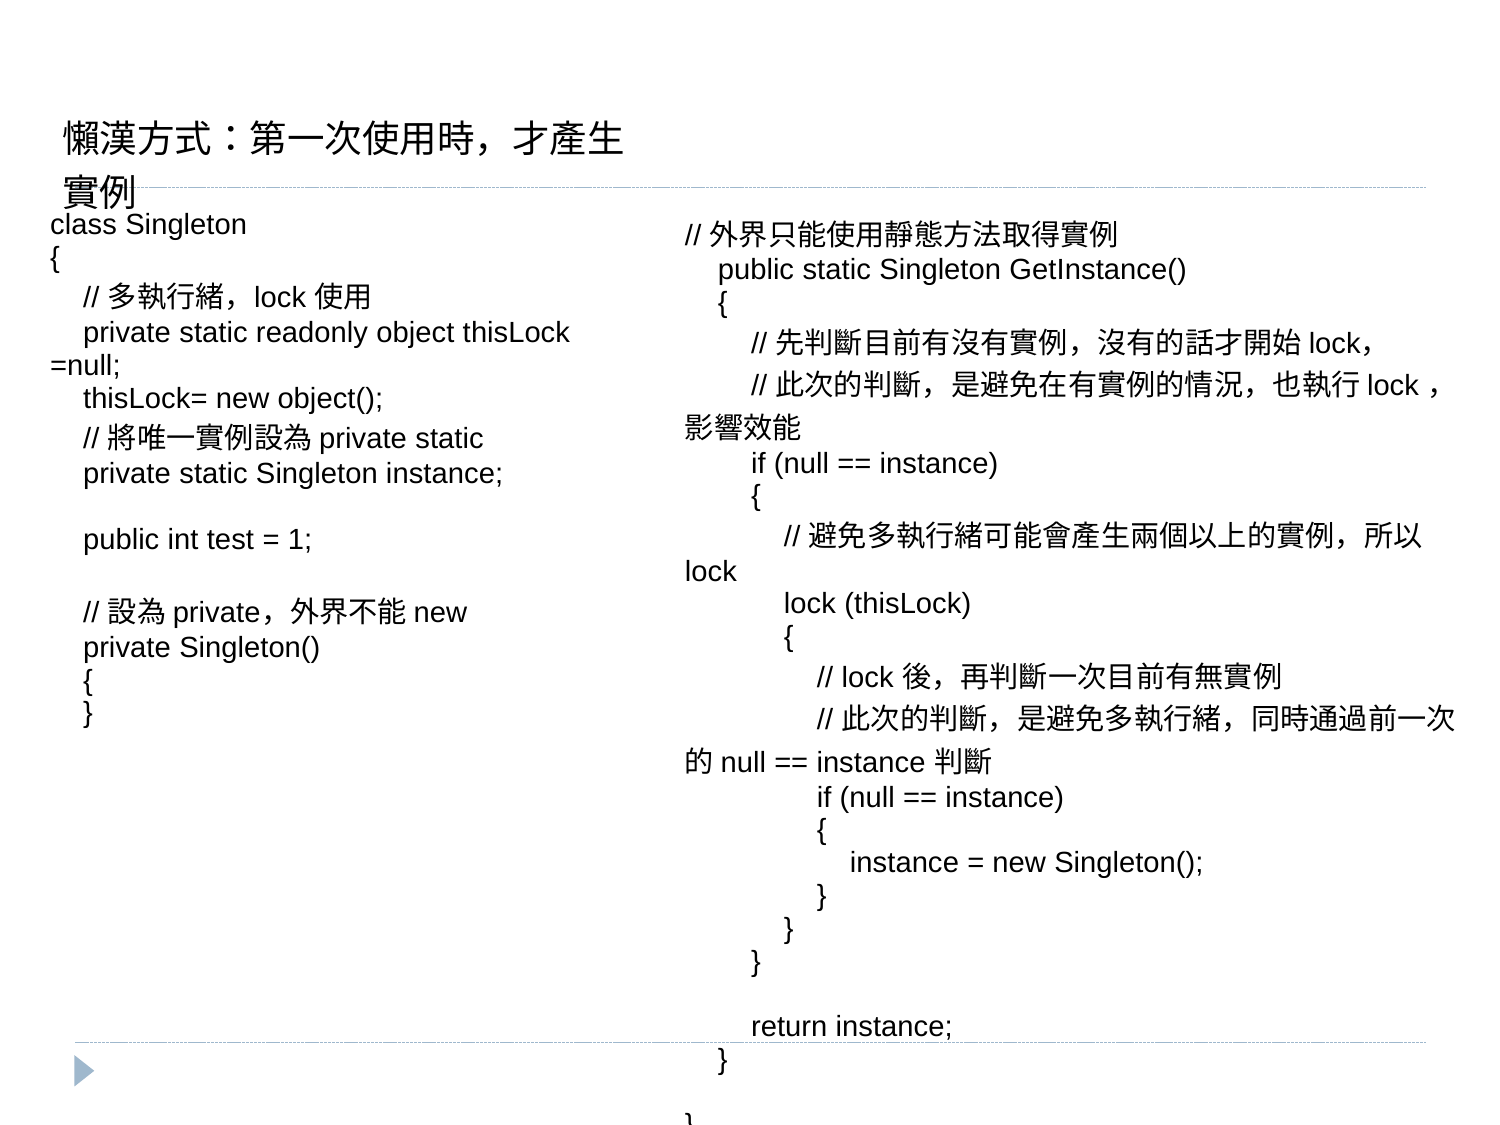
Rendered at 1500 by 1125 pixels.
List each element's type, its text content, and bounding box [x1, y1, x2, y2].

text_box class Singleton { // 多執行緒，lock 使用 private static readonly object thisLock =null; thisLock= new object(); // 將唯一實例設為 private static private static Singleton instance; public int test = 1; // 設為 private，外界不能 new private Singleton() { } [35, 200, 662, 783]
text_box 懶漢方式：第一次使用時，才產生實例 [47, 101, 675, 154]
text_box // 外界只能使用靜態方法取得實例 public static Singleton GetInstance() { // 先判斷目前有沒有實例，沒有的話才開始 lock， // 此次的判斷，是避免在有實例的情況，也執行 lock ，影響效能 if (null == instance) { // 避免多執行緒可能會產生兩個以上的實例，所以 lock lock (thisLock) { // lock 後，再判斷一次目前有無實例 // 此次的判斷，是避免多執行緒，同時通過前一次的 null == instance 判斷 if (null == instance) { instance = new Singleton(); } } } return instance; } } [670, 203, 1489, 1021]
